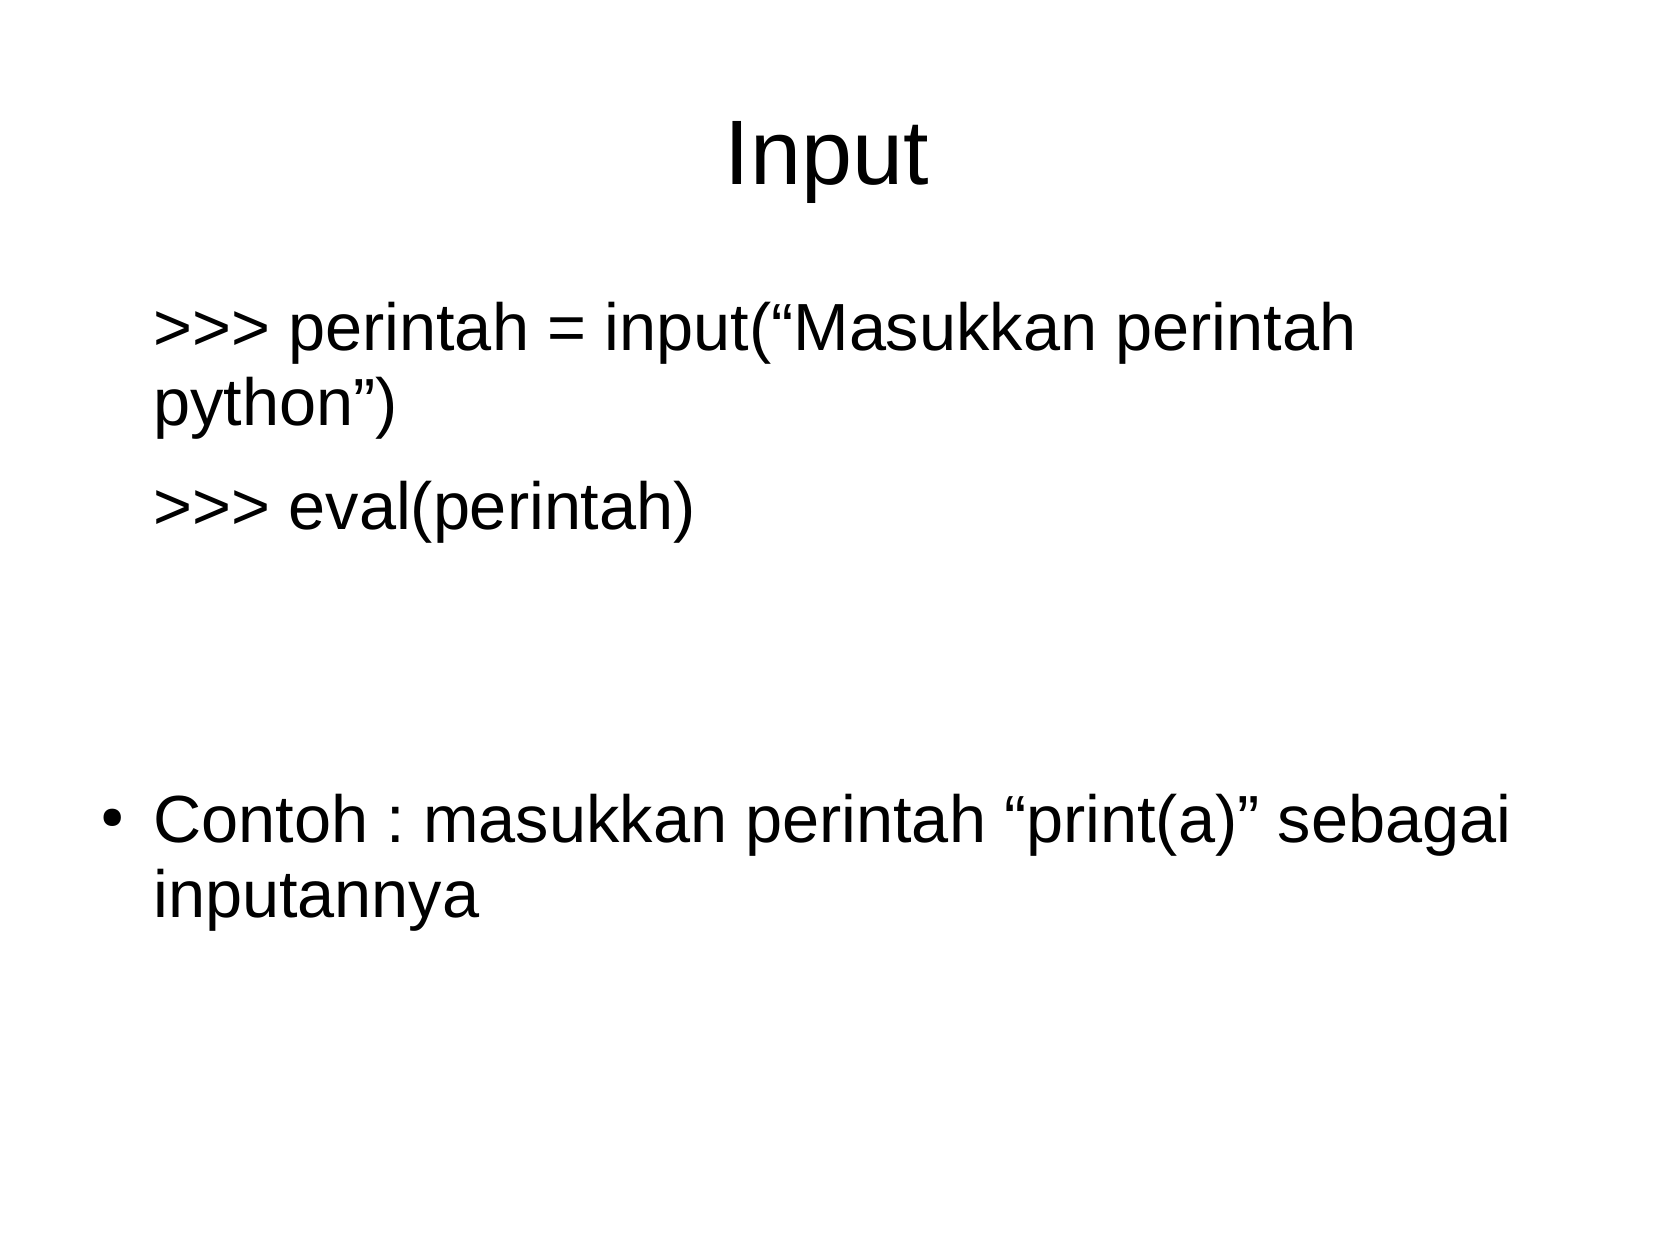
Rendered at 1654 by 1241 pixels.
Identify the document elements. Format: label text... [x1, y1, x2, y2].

title Input [82, 49, 1571, 257]
list >>> perintah = input(“Masukkan perintah python”) >>> eval(perintah) Contoh : masukkan perintah “print(a)” sebagai inputannya [82, 290, 1571, 1010]
